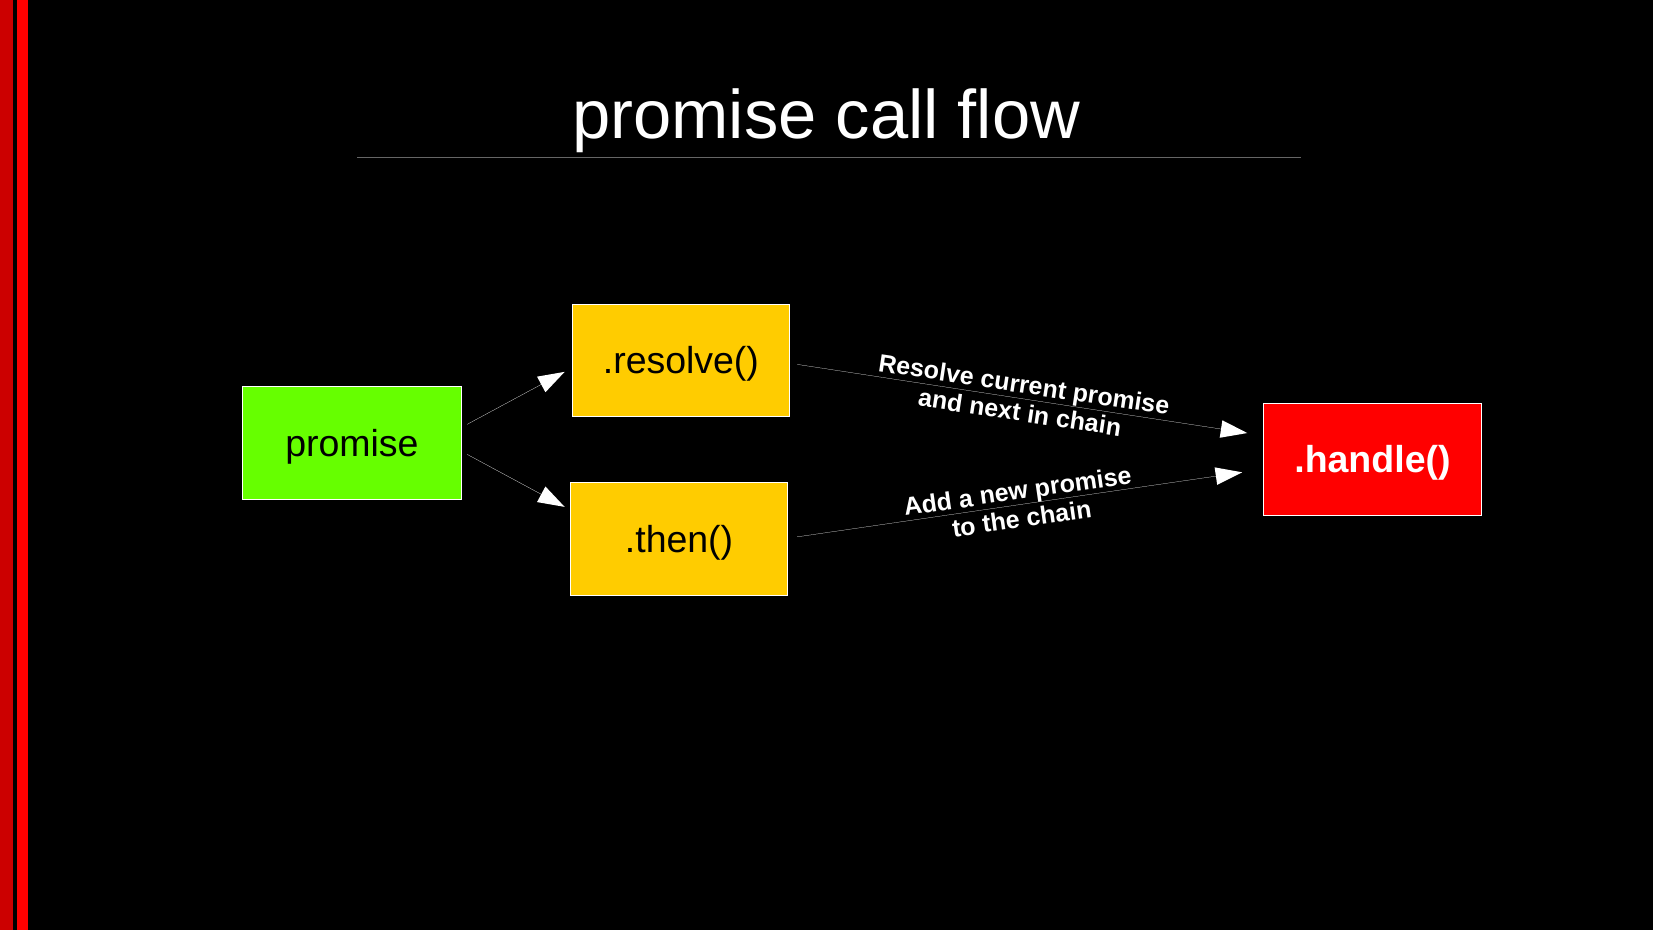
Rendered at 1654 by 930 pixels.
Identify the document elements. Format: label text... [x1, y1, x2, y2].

text_box .resolve() [572, 304, 790, 417]
text_box .handle() [1263, 403, 1482, 516]
text_box .then() [570, 482, 788, 596]
text_box promise [242, 386, 462, 500]
title promise call flow [82, 36, 1571, 193]
subtitle [82, 217, 1571, 757]
